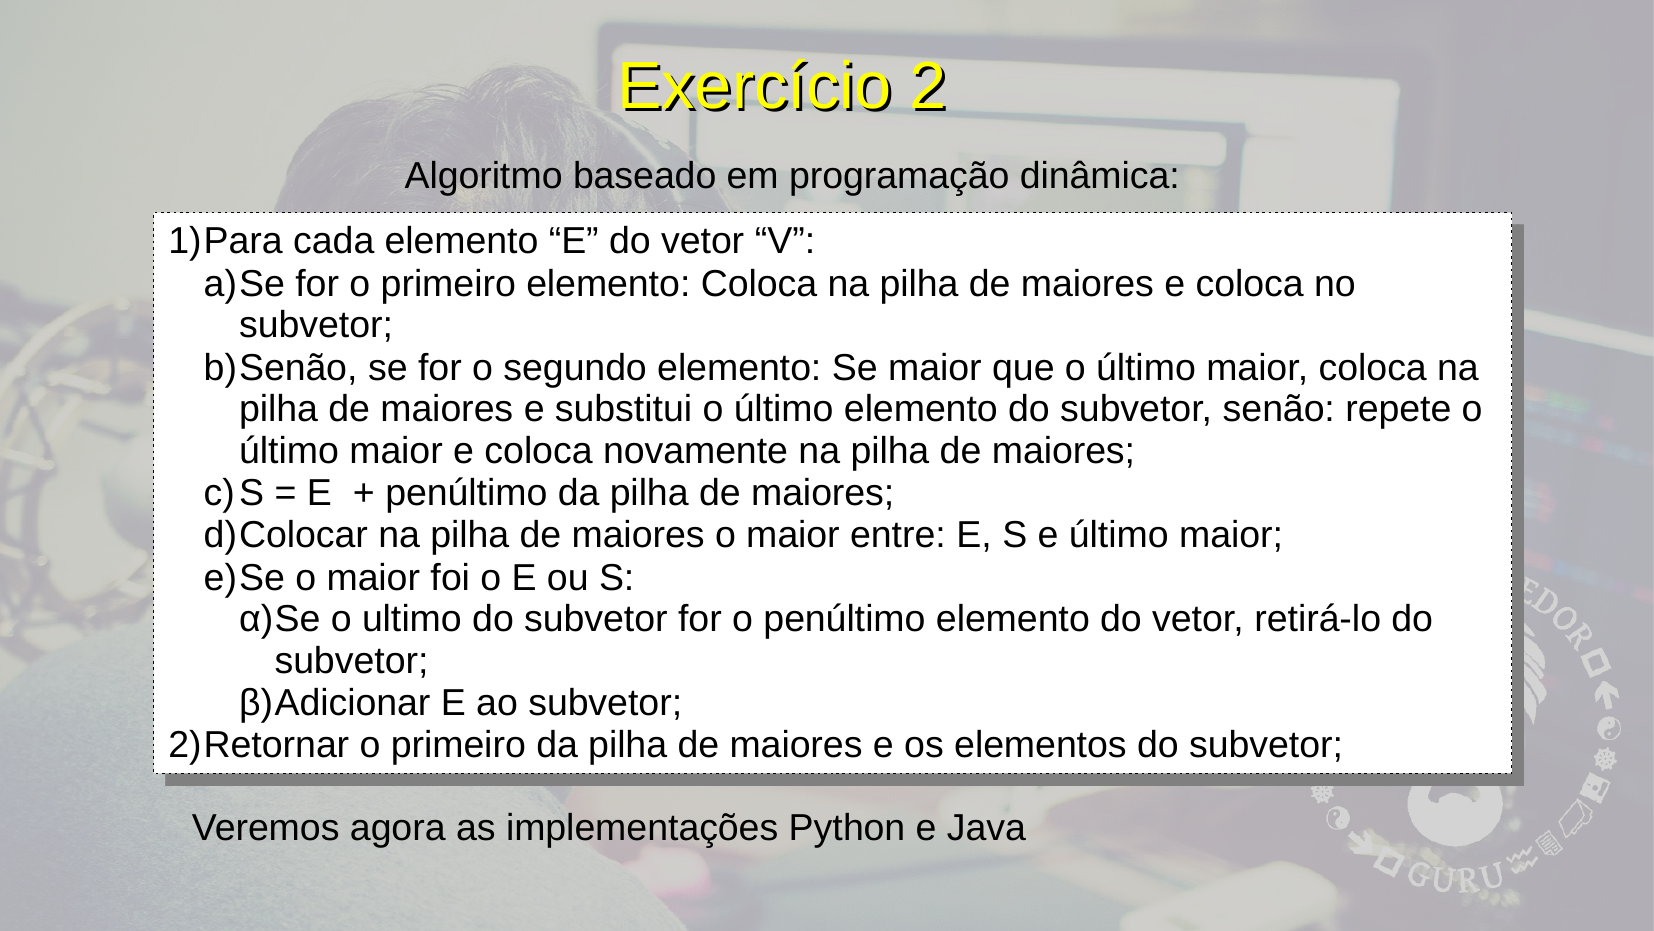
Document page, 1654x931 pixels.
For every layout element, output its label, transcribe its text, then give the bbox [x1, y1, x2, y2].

text_box Algoritmo baseado em programação dinâmica: [389, 147, 1229, 212]
text_box Para cada elemento “E” do vetor “V”: Se for o primeiro elemento: Coloca na pilha de maiores e coloca no subvetor; Senão, se for o segundo elemento: Se maior que o último maior, coloca na pilha de maiores e substitui o último elemento do subvetor, senão: repete o último maior e coloca novamente na pilha de maiores; S = E + penúltimo da pilha de maiores; Colocar na pilha de maiores o maior entre: E, S e último maior; Se o maior foi o E ou S: Se o ultimo do subvetor for o penúltimo elemento do vetor, retirá-lo do subvetor; Adicionar E ao subvetor; Retornar o primeiro da pilha de maiores e os elementos do subvetor; [153, 212, 1512, 774]
text_box Exercício 2 [602, 40, 1105, 130]
text_box Veremos agora as implementações Python e Java [177, 798, 1524, 931]
